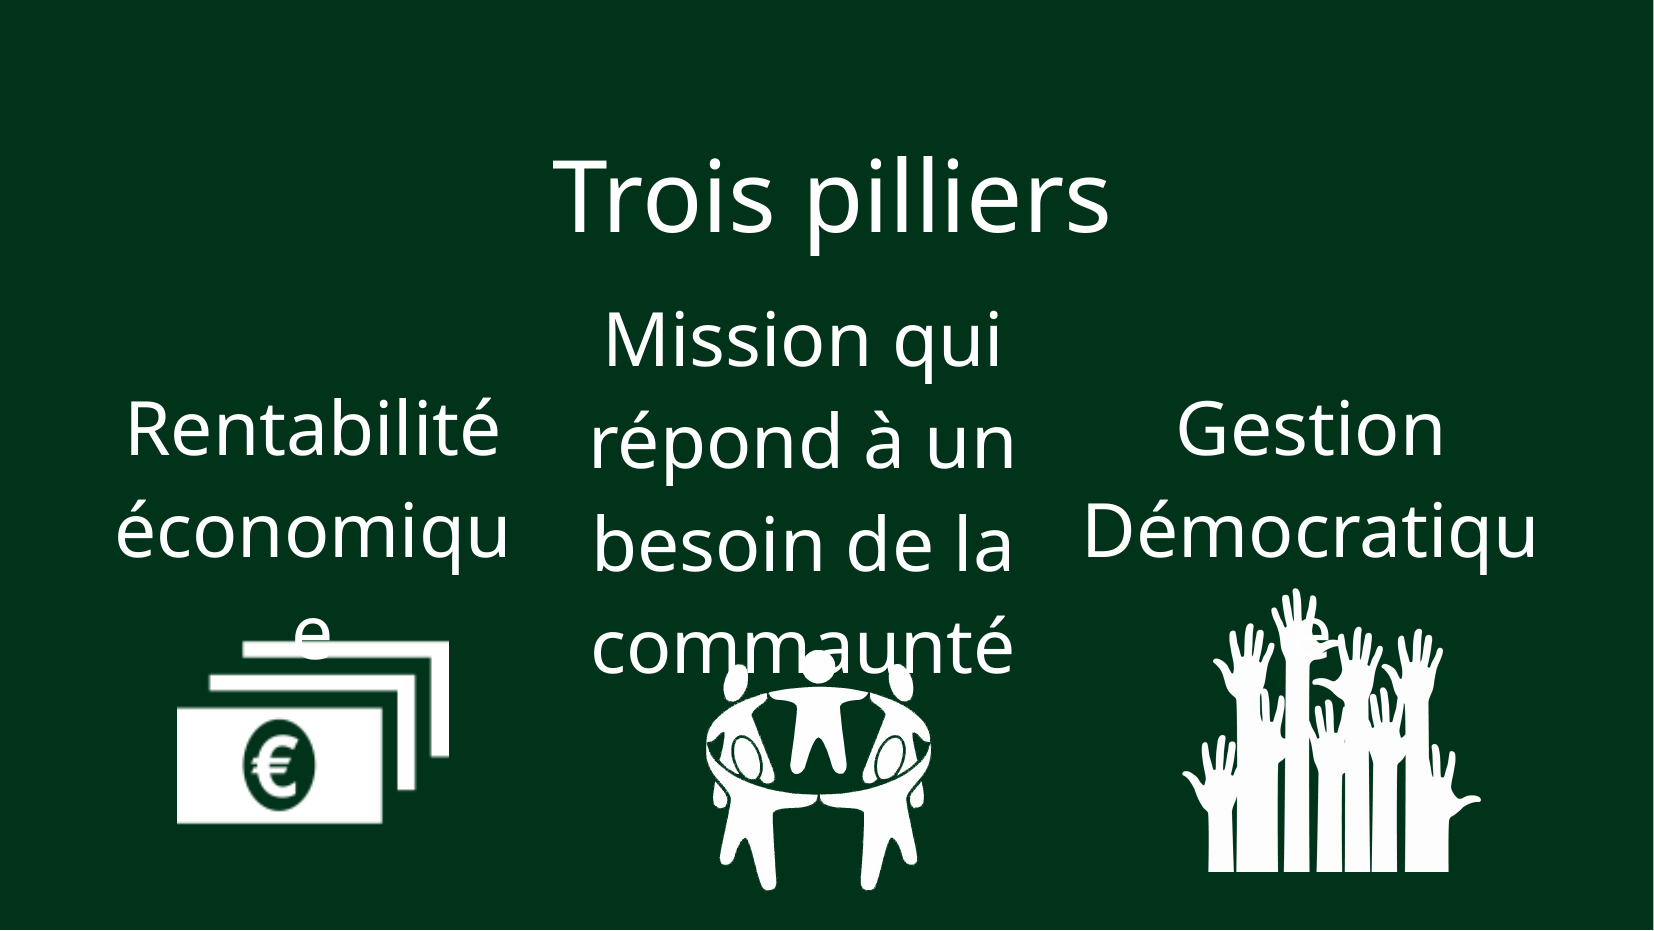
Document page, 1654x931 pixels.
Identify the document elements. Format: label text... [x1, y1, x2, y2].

text_box Mission qui répond à un besoin de la commaunté [543, 279, 1063, 668]
picture [1164, 559, 1489, 872]
picture [682, 638, 957, 901]
text_box Gestion Démocratique [1051, 367, 1571, 756]
text_box Trois pilliers [70, 118, 1595, 358]
text_box Rentabilité économique [82, 367, 544, 756]
picture [177, 597, 449, 869]
